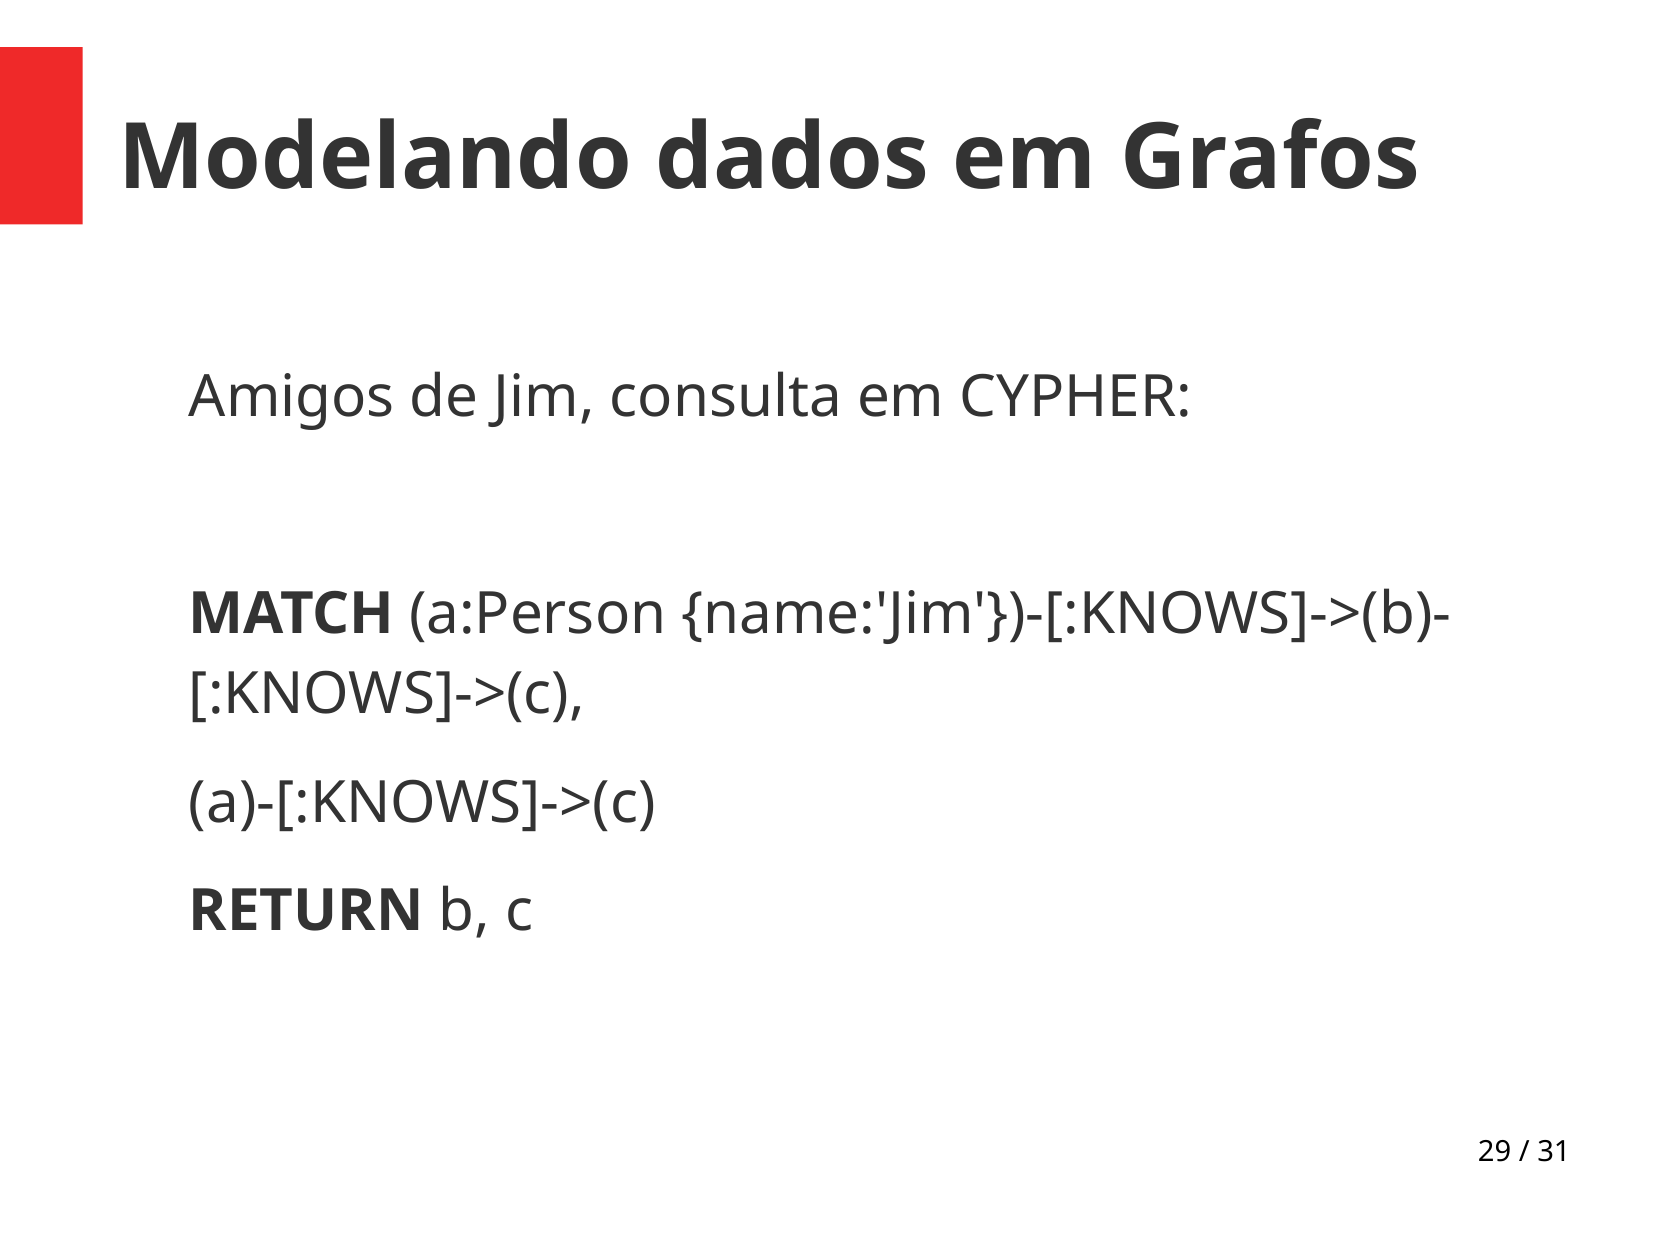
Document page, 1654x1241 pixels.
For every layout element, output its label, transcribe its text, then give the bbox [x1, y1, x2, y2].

list Amigos de Jim, consulta em CYPHER: MATCH (a:Person {name:'Jim'})-[:KNOWS]->(b)-[:KNOWS]->(c), (a)-[:KNOWS]->(c) RETURN b, c [118, 354, 1536, 1074]
title Modelando dados em Grafos [118, 45, 1571, 260]
